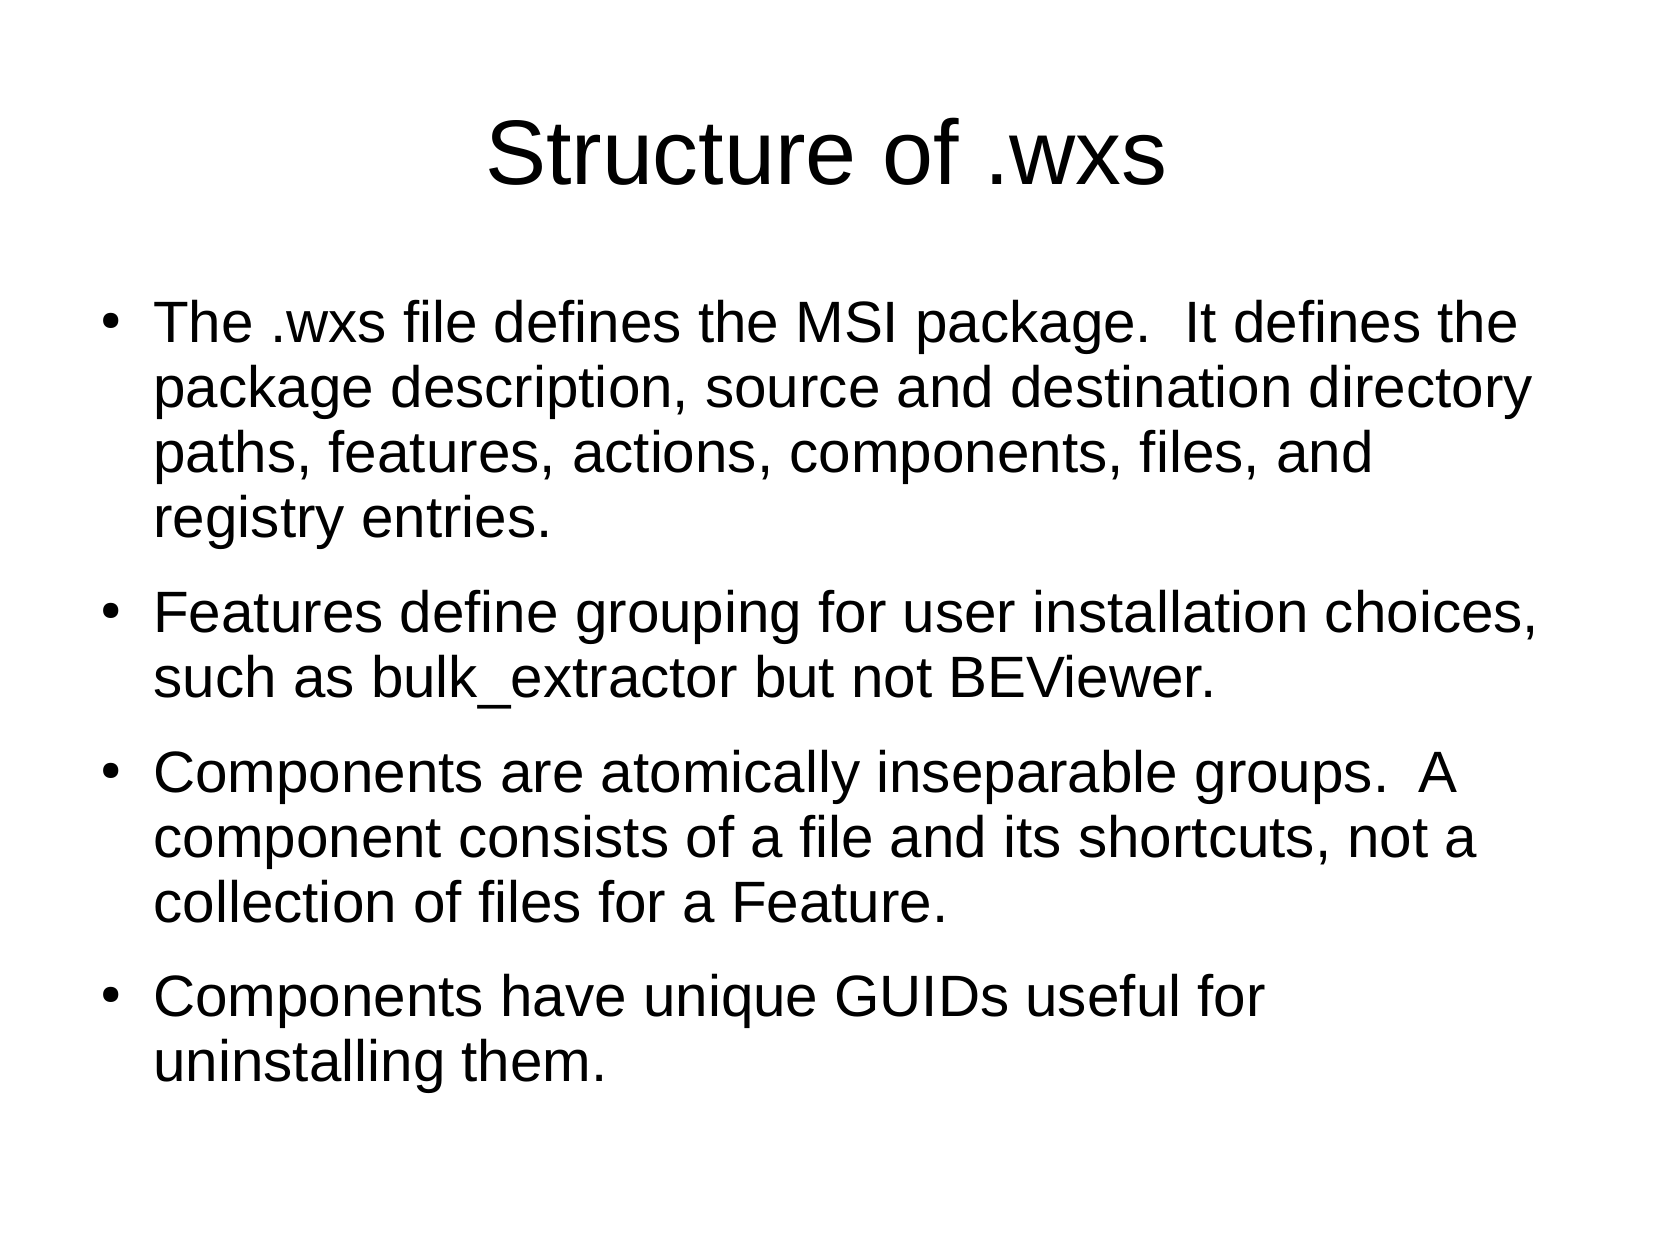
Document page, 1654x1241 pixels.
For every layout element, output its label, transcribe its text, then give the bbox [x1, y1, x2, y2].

list The .wxs file defines the MSI package. It defines the package description, source and destination directory paths, features, actions, components, files, and registry entries. Features define grouping for user installation choices, such as bulk_extractor but not BEViewer. Components are atomically inseparable groups. A component consists of a file and its shortcuts, not a collection of files for a Feature. Components have unique GUIDs useful for uninstalling them. [82, 290, 1571, 1094]
title Structure of .wxs [82, 56, 1571, 250]
